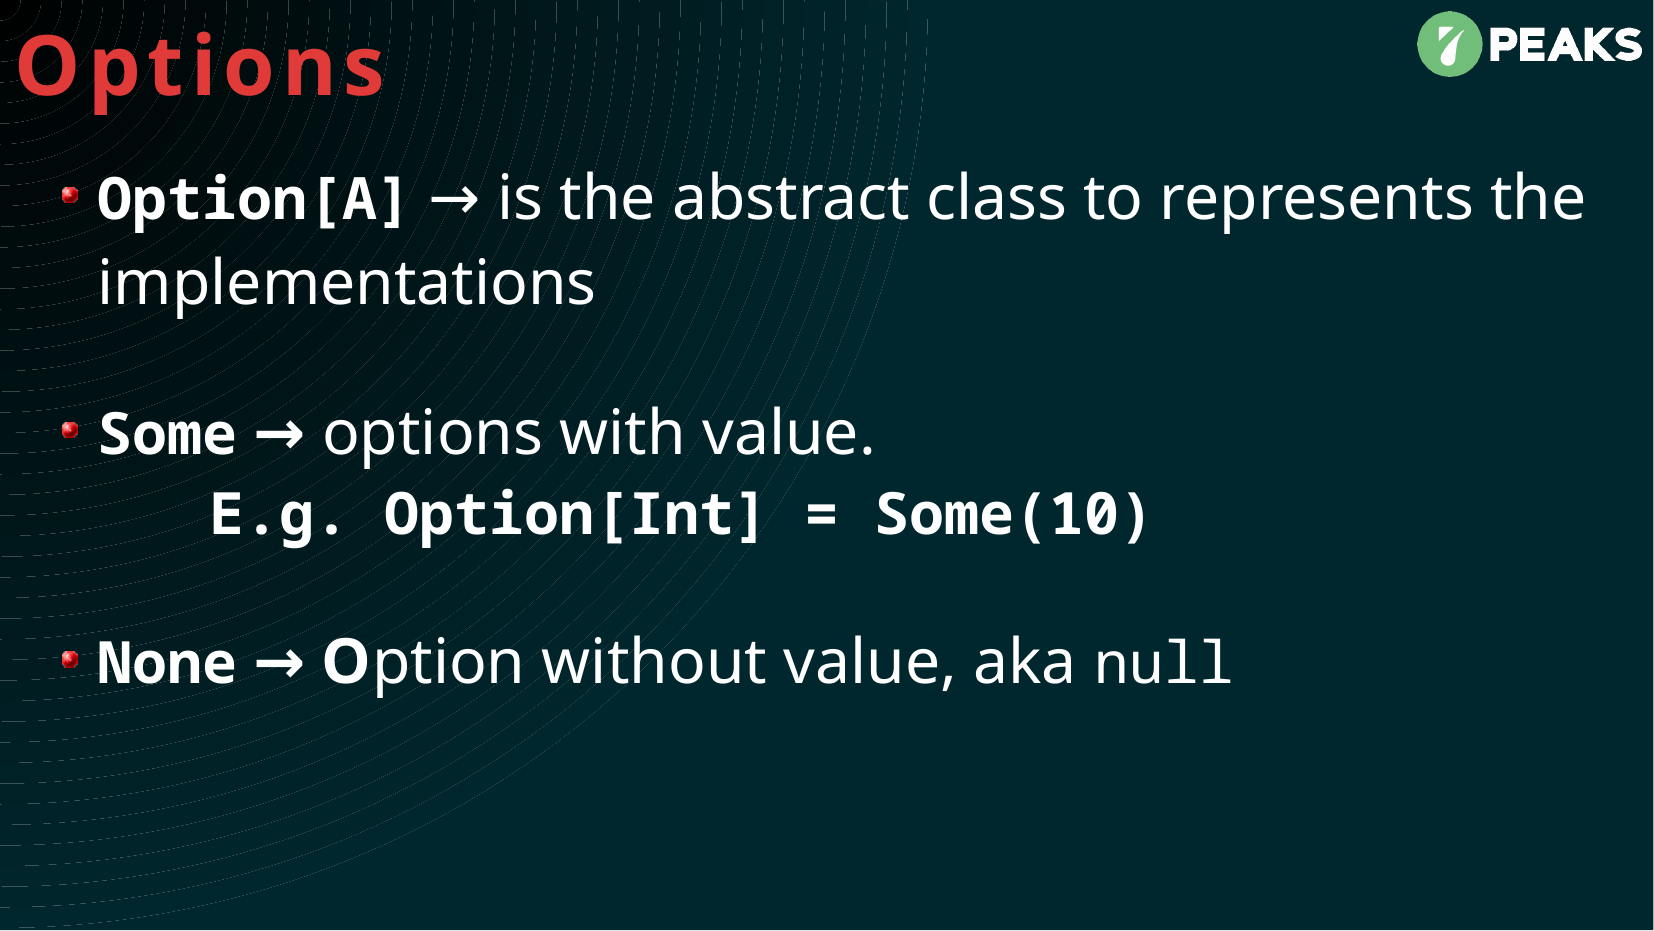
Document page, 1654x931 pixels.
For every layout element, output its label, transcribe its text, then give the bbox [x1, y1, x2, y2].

text_box Option[A] → is the abstract class to represents the implementations Some → options with value. E.g. Option[Int] = Some(10) None → Option without value, aka null [47, 145, 1607, 854]
text_box Options [0, 0, 440, 119]
picture [1417, 11, 1642, 77]
